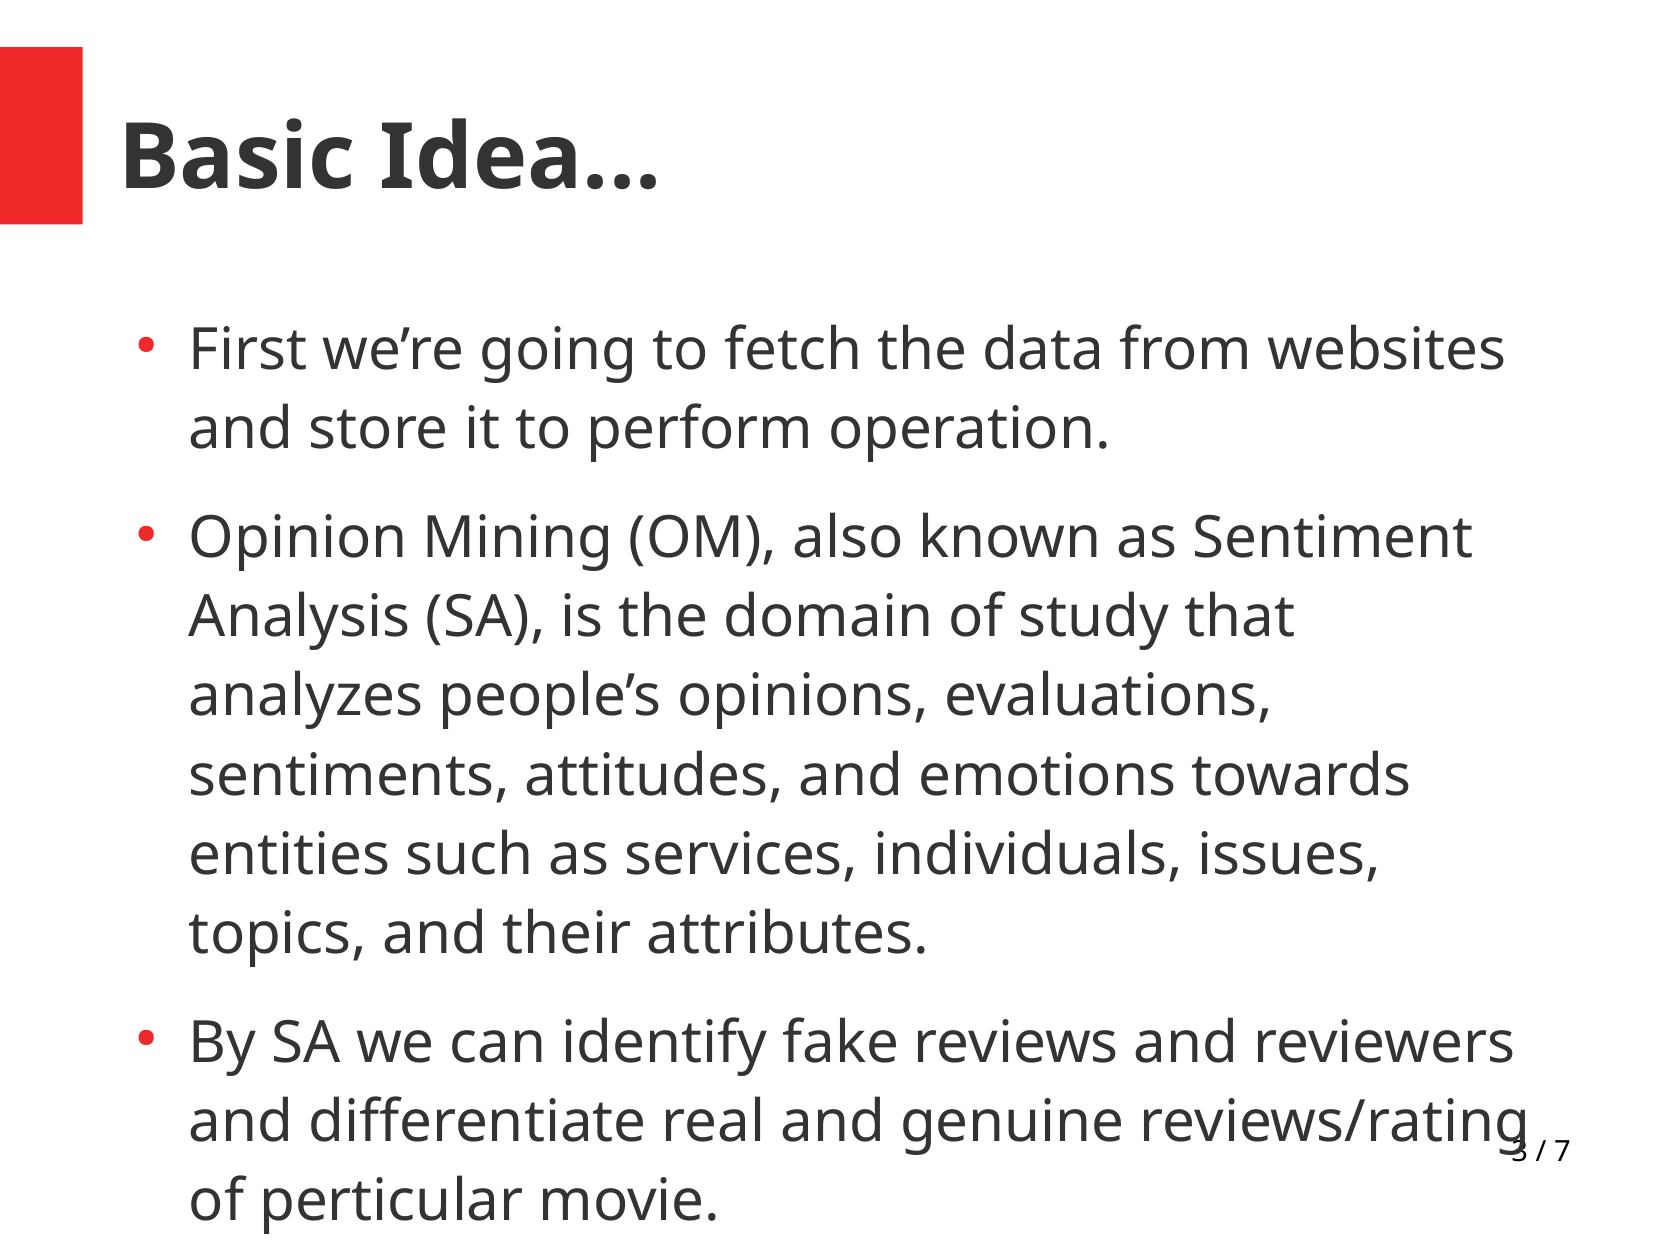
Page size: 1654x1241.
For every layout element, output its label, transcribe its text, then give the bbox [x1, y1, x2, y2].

title Basic Idea... [118, 49, 1571, 257]
list First we’re going to fetch the data from websites and store it to perform operation. Opinion Mining (OM), also known as Sentiment Analysis (SA), is the domain of study that analyzes people’s opinions, evaluations, sentiments, attitudes, and emotions towards entities such as services, individuals, issues, topics, and their attributes. By SA we can identify fake reviews and reviewers and differentiate real and genuine reviews/rating of perticular movie. [118, 307, 1536, 1027]
